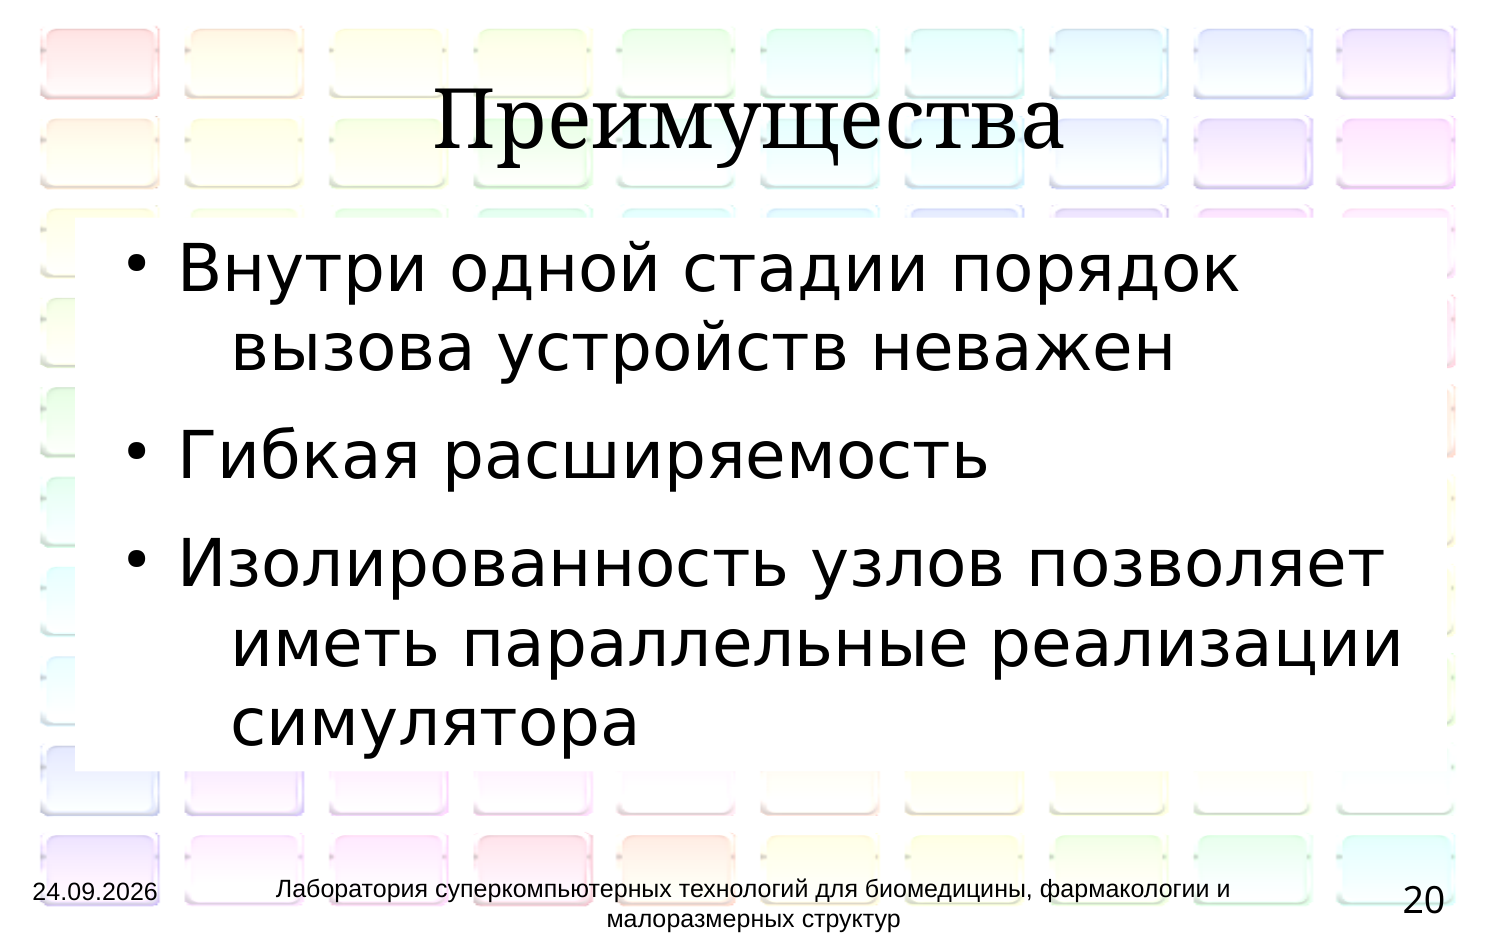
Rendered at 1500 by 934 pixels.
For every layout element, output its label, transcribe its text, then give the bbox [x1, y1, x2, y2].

title Преимущества [75, 57, 1426, 173]
picture [0, 0, 1500, 933]
text_box <number> [1387, 868, 1473, 918]
list Внутри одной стадии порядок вызова устройств неважен Гибкая расширяемость Изолированность узлов позволяет иметь параллельные реализации симулятора [75, 217, 1447, 772]
text_box 18.11.2012 [17, 868, 184, 918]
text_box Лаборатория суперкомпьютерных технологий для биомедицины, фармакологии и малоразмерных структур [171, 864, 1338, 915]
